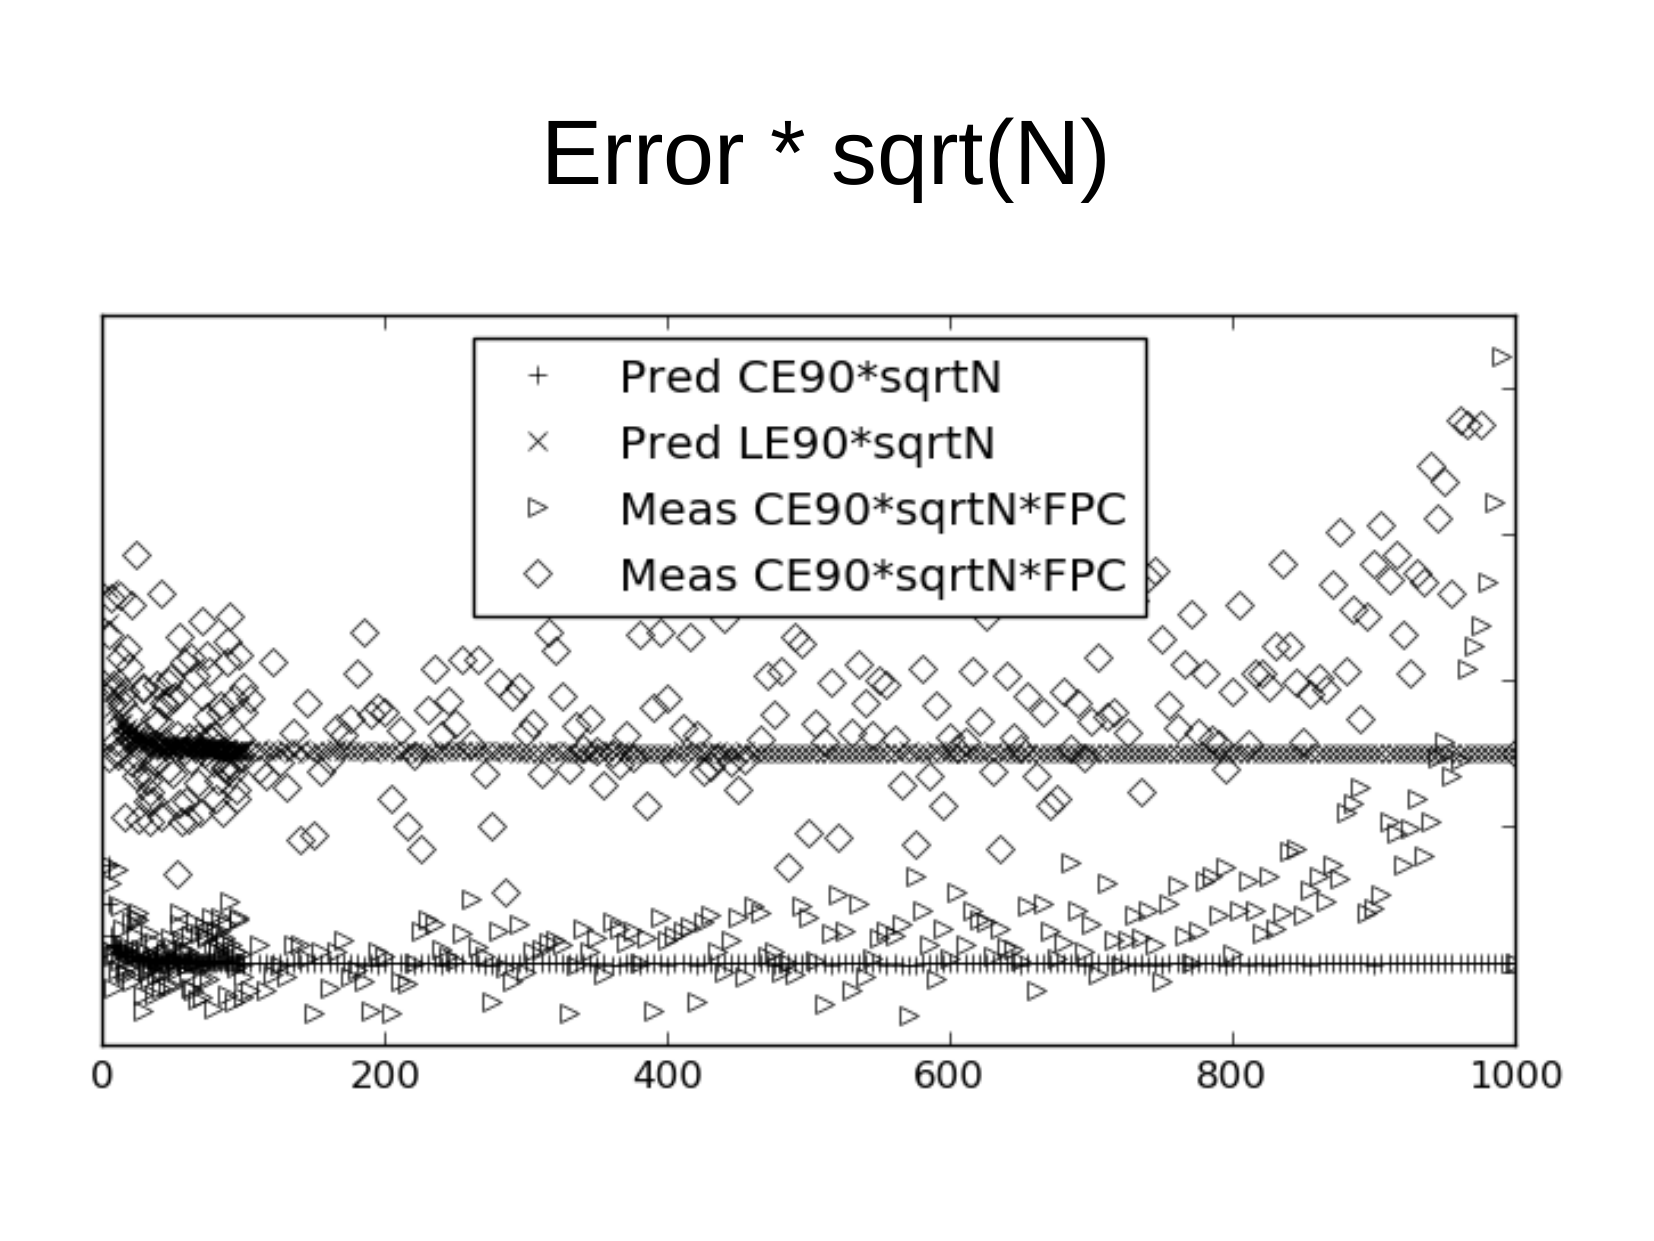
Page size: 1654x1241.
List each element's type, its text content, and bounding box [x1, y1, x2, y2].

title Error * sqrt(N) [82, 49, 1571, 257]
picture [68, 295, 1586, 1116]
